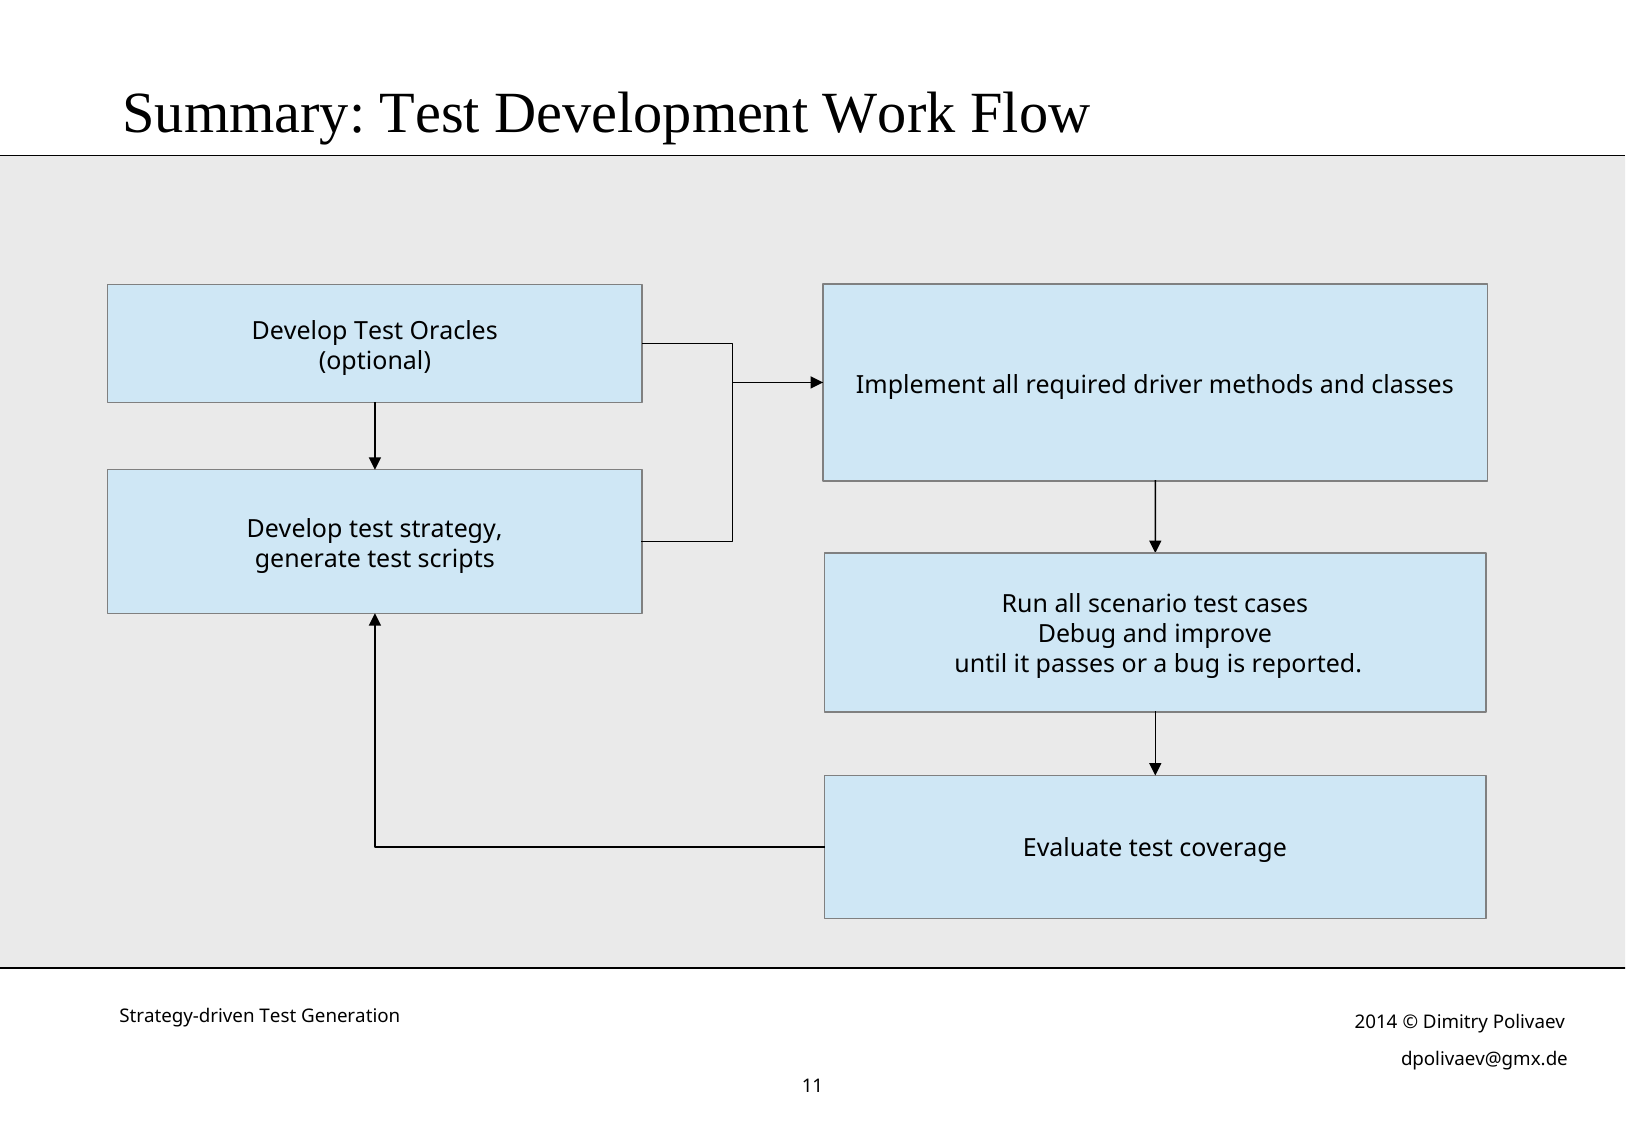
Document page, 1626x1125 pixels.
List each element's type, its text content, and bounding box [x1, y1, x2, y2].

text_box Implement all required driver methods and classes [822, 283, 1488, 481]
text_box Evaluate test coverage [824, 775, 1486, 919]
text_box Run all scenario test cases Debug and improve until it passes or a bug is reported. [824, 553, 1487, 712]
text_box Develop Test Oracles (optional) [107, 284, 643, 403]
text_box Develop test strategy, generate test scripts [107, 469, 643, 614]
title Summary: Test Development Work Flow [122, 70, 1501, 145]
